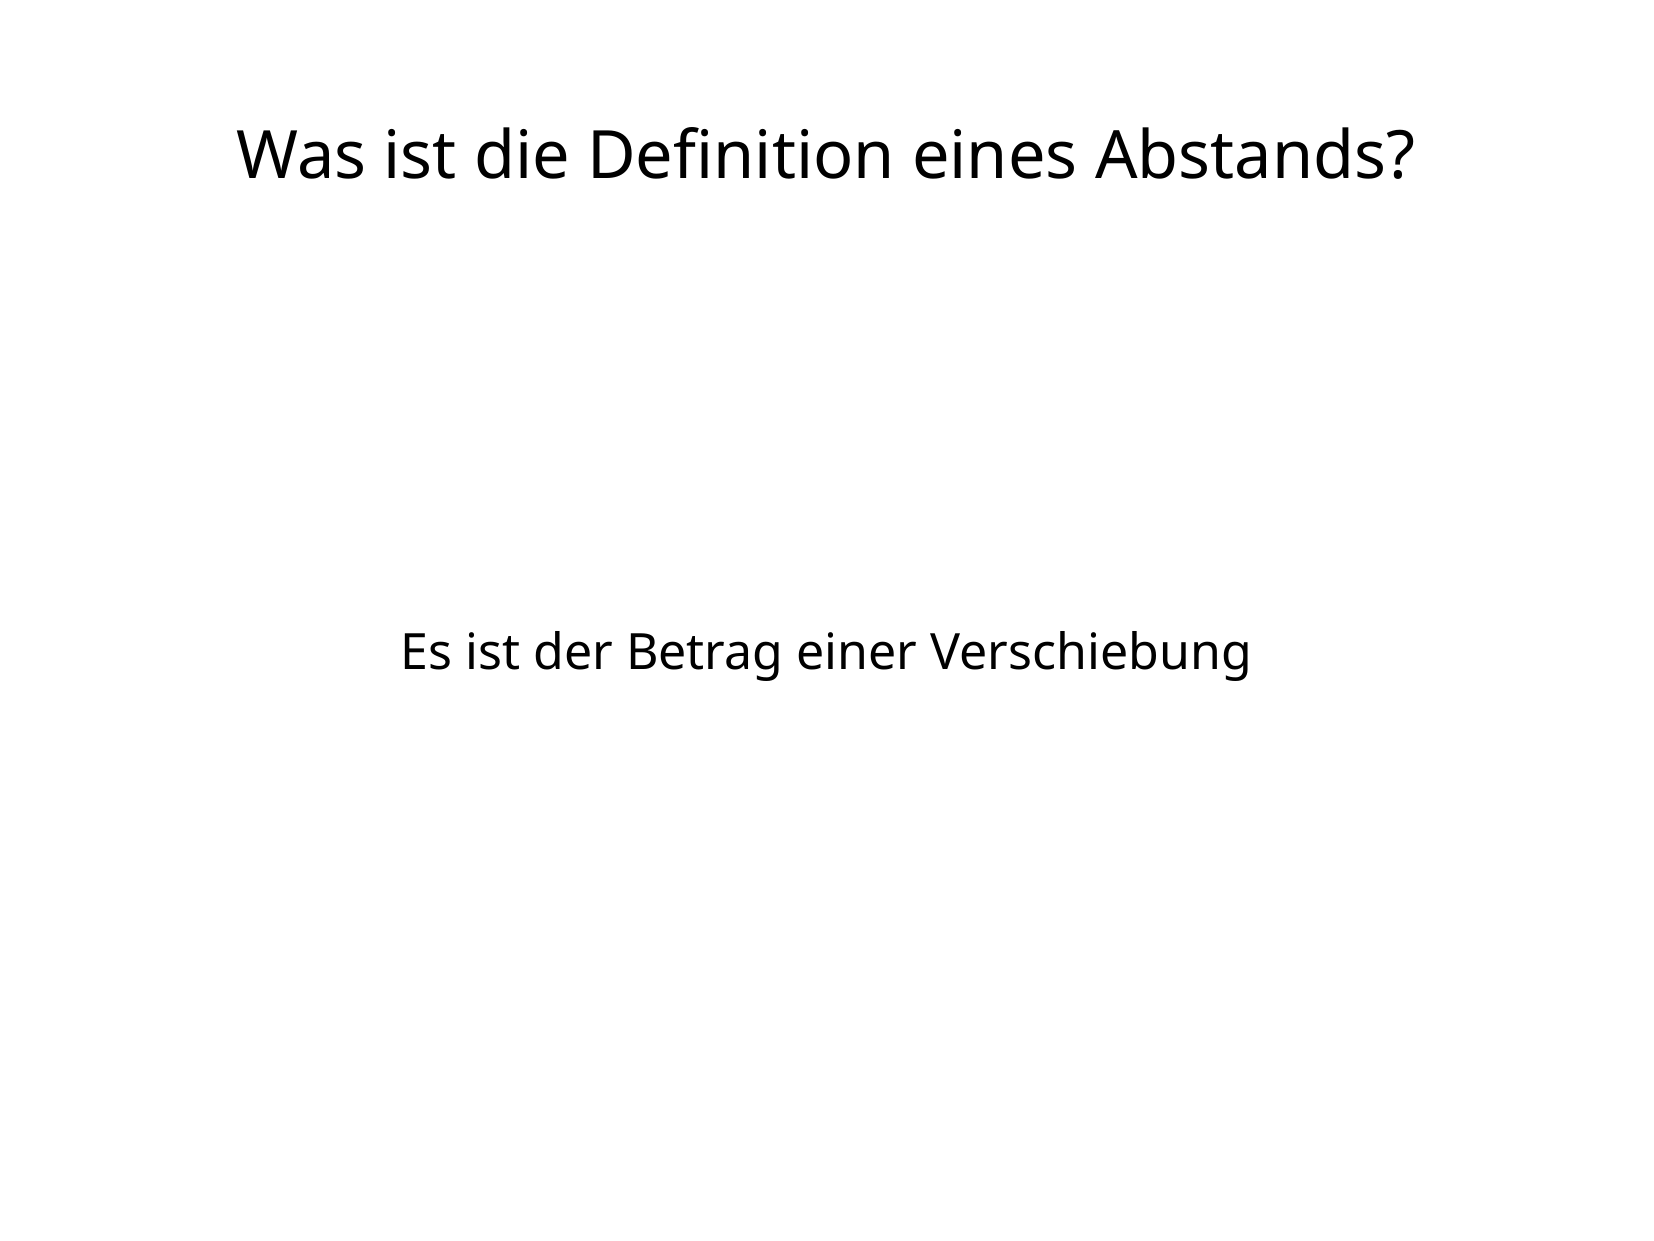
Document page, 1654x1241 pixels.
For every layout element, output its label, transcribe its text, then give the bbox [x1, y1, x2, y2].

title Was ist die Definition eines Abstands? [82, 49, 1571, 257]
subtitle Es ist der Betrag einer Verschiebung [82, 290, 1571, 1010]
